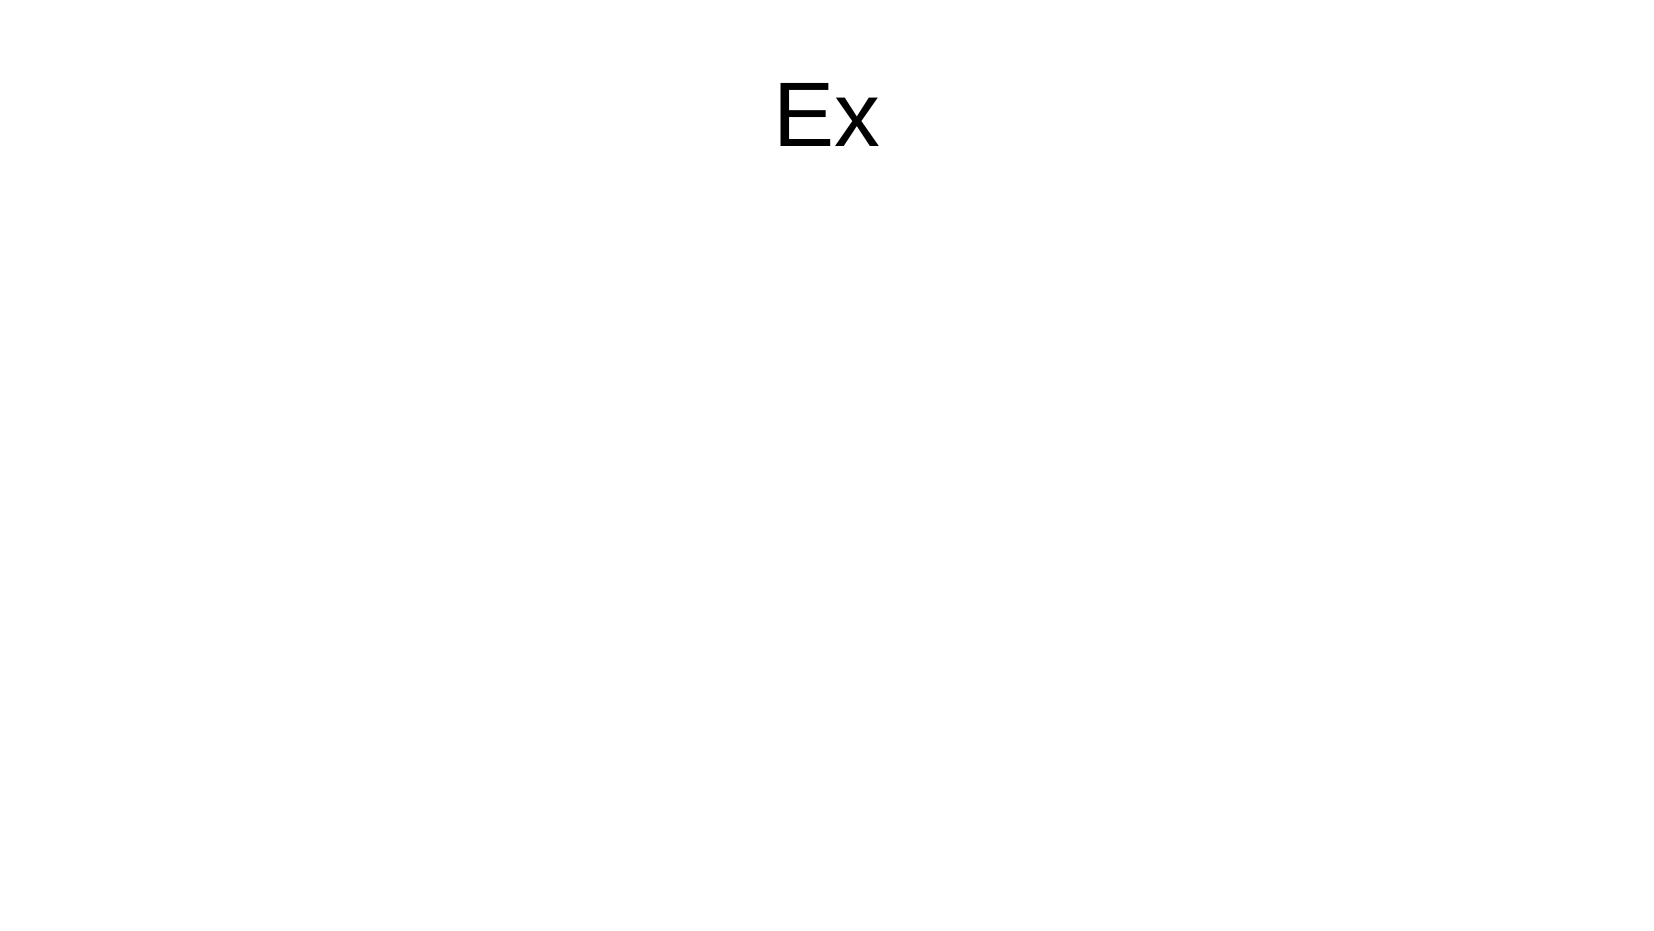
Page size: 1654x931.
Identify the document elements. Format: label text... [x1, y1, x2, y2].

title Ex [82, 37, 1571, 193]
